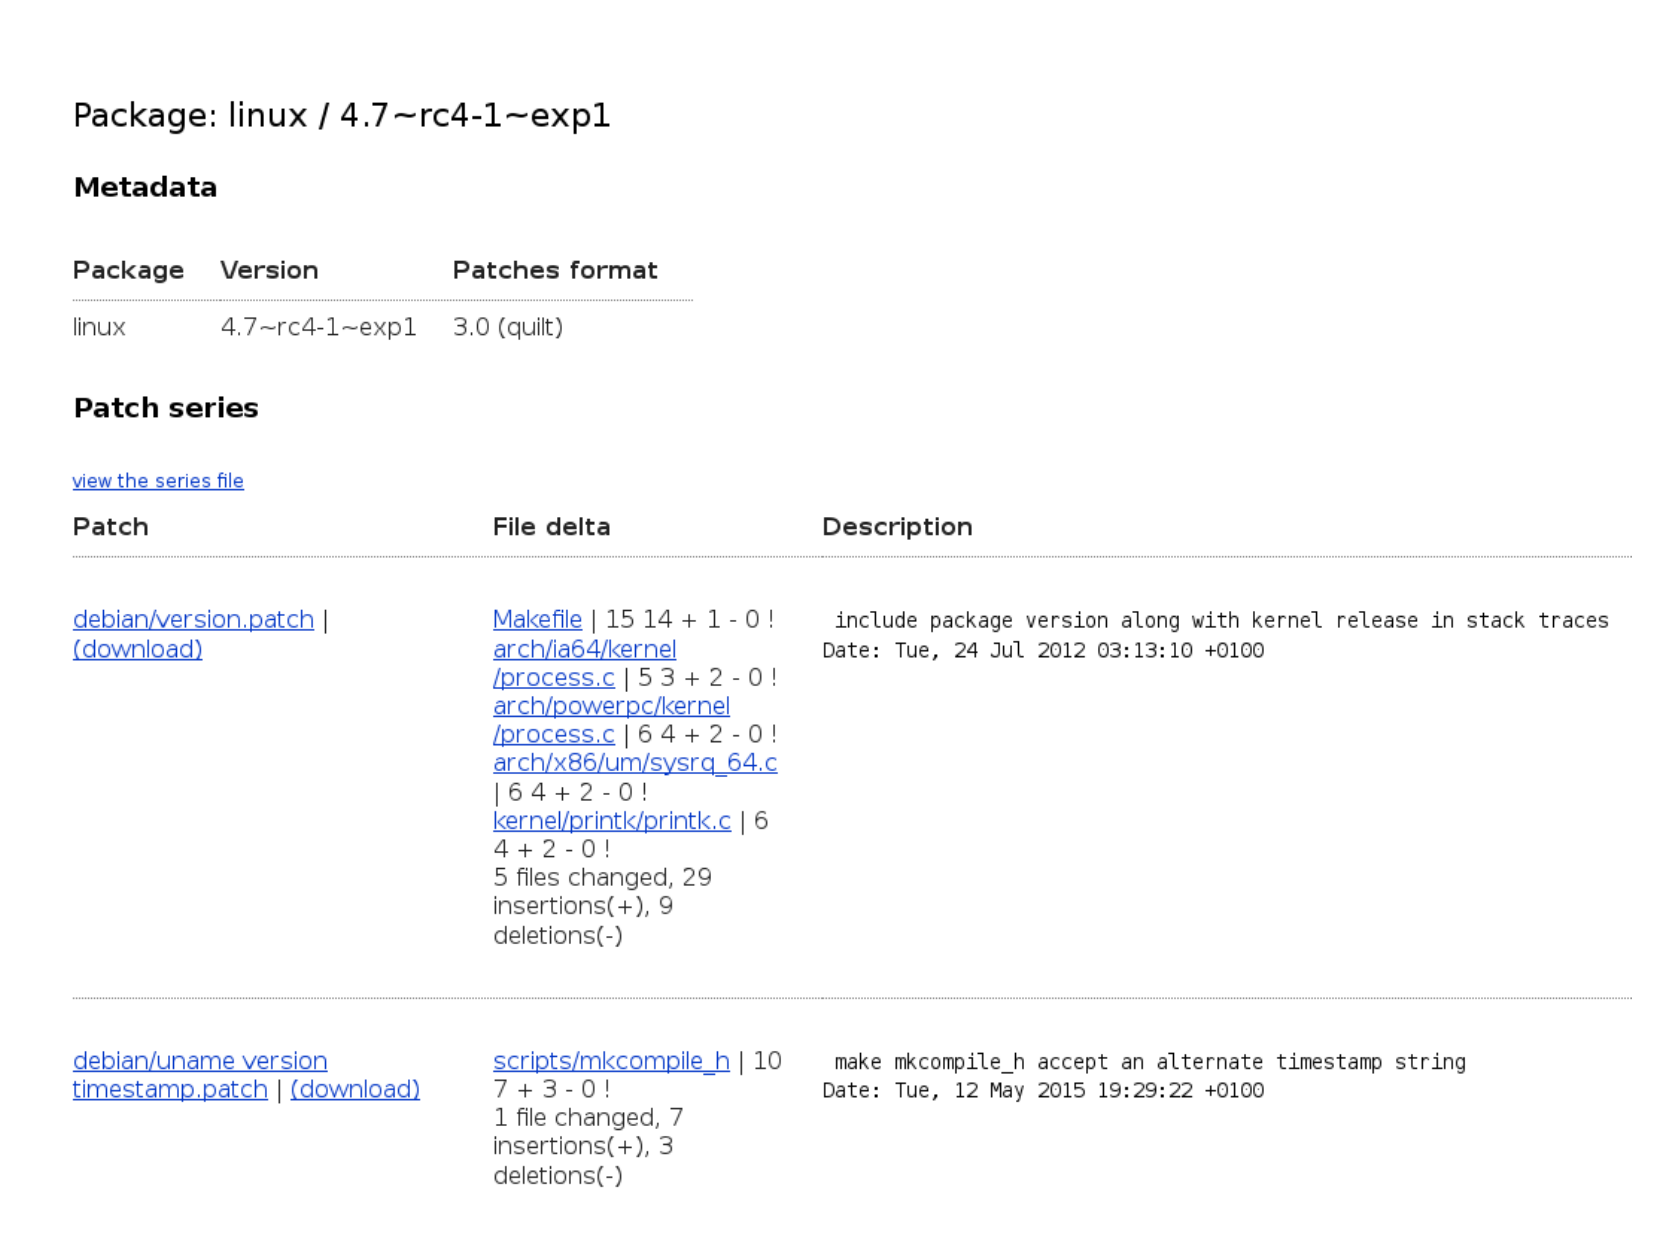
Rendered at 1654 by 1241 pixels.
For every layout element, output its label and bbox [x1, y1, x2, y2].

picture [21, 85, 1632, 1214]
